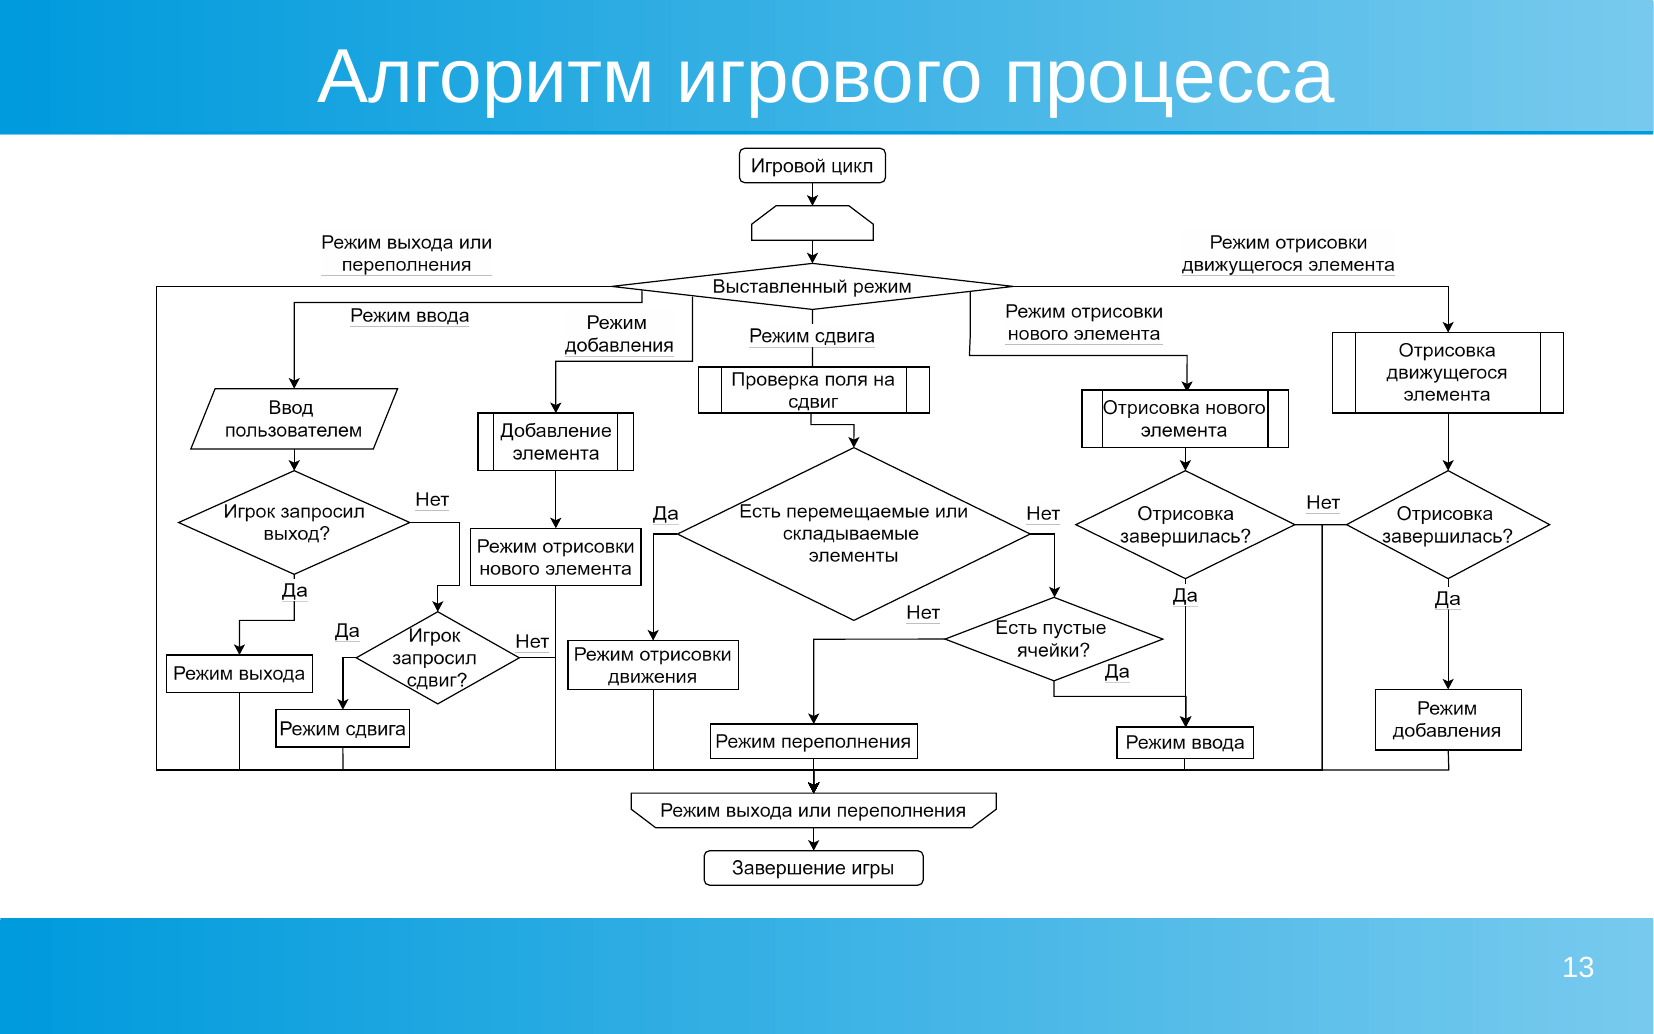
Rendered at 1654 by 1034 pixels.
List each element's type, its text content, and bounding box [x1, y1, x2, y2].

picture [147, 147, 1565, 886]
title Алгоритм игрового процесса [59, 32, 1595, 120]
